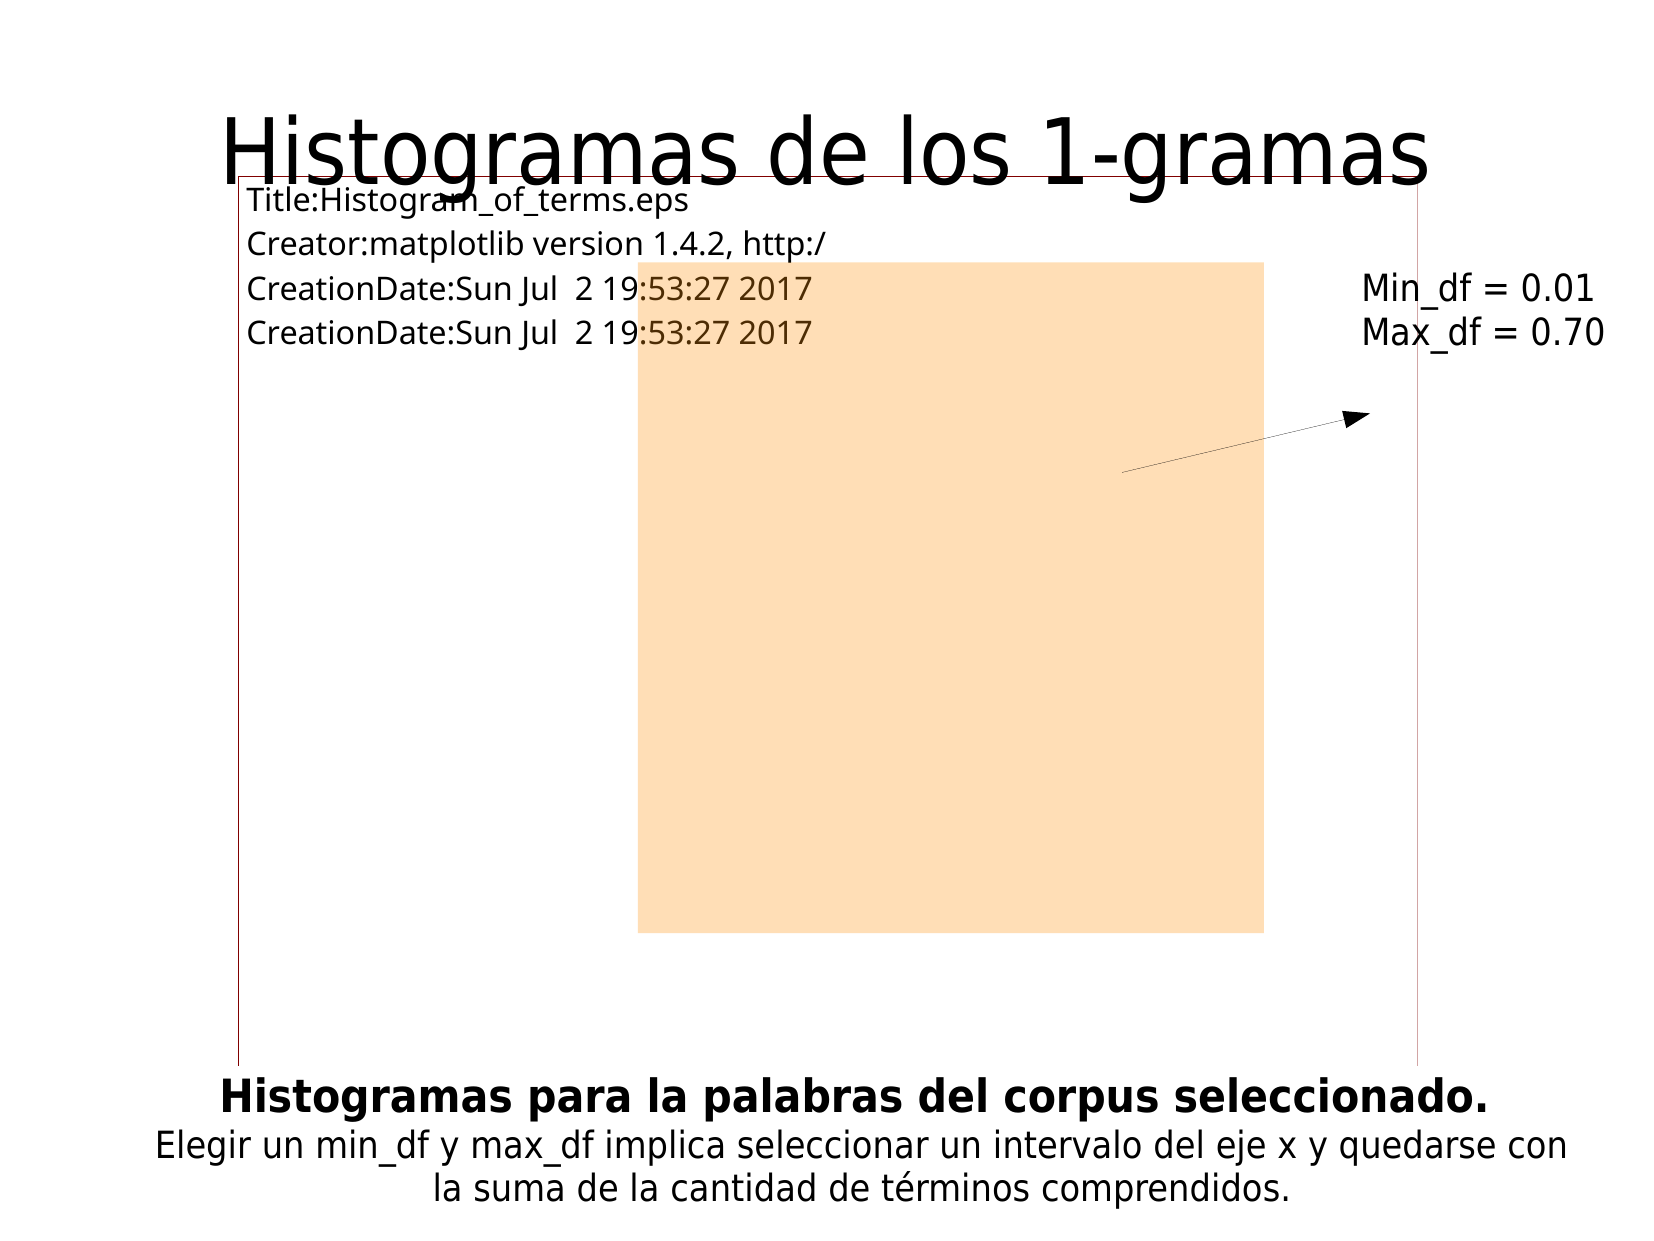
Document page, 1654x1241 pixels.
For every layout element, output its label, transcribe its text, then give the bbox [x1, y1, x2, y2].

text_box Histogramas para la palabras del corpus seleccionado. Elegir un min_df y max_df implica seleccionar un intervalo del eje x y quedarse con la suma de la cantidad de términos comprendidos. [129, 1063, 1595, 1220]
text_box Min_df = 0.01 Max_df = 0.70 [1346, 259, 1630, 363]
picture [236, 257, 1418, 1063]
title Histogramas de los 1-gramas [82, 49, 1571, 257]
text_box [637, 262, 1264, 934]
